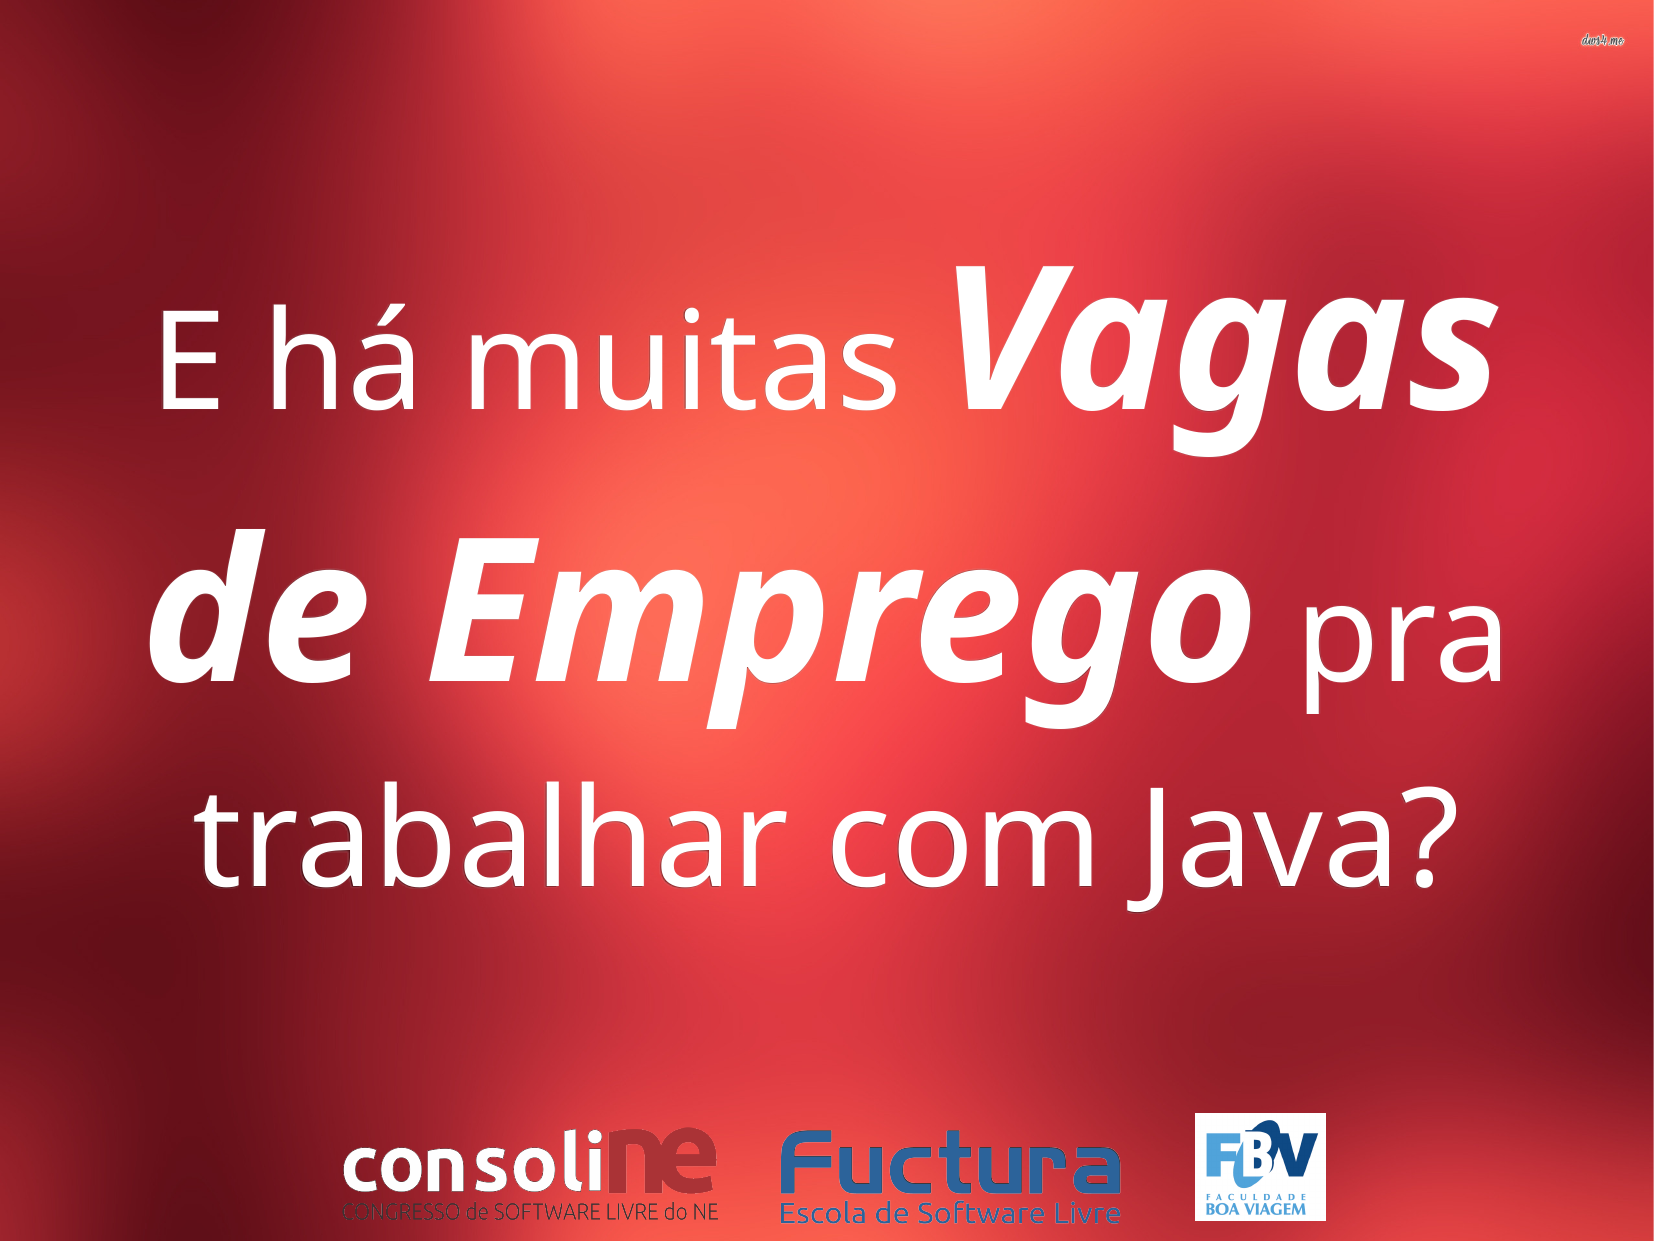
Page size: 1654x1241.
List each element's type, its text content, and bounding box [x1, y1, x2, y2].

picture [0, 0, 1654, 1241]
title E há muitas Vagas de Emprego pra trabalhar com Java? [82, 259, 1571, 863]
